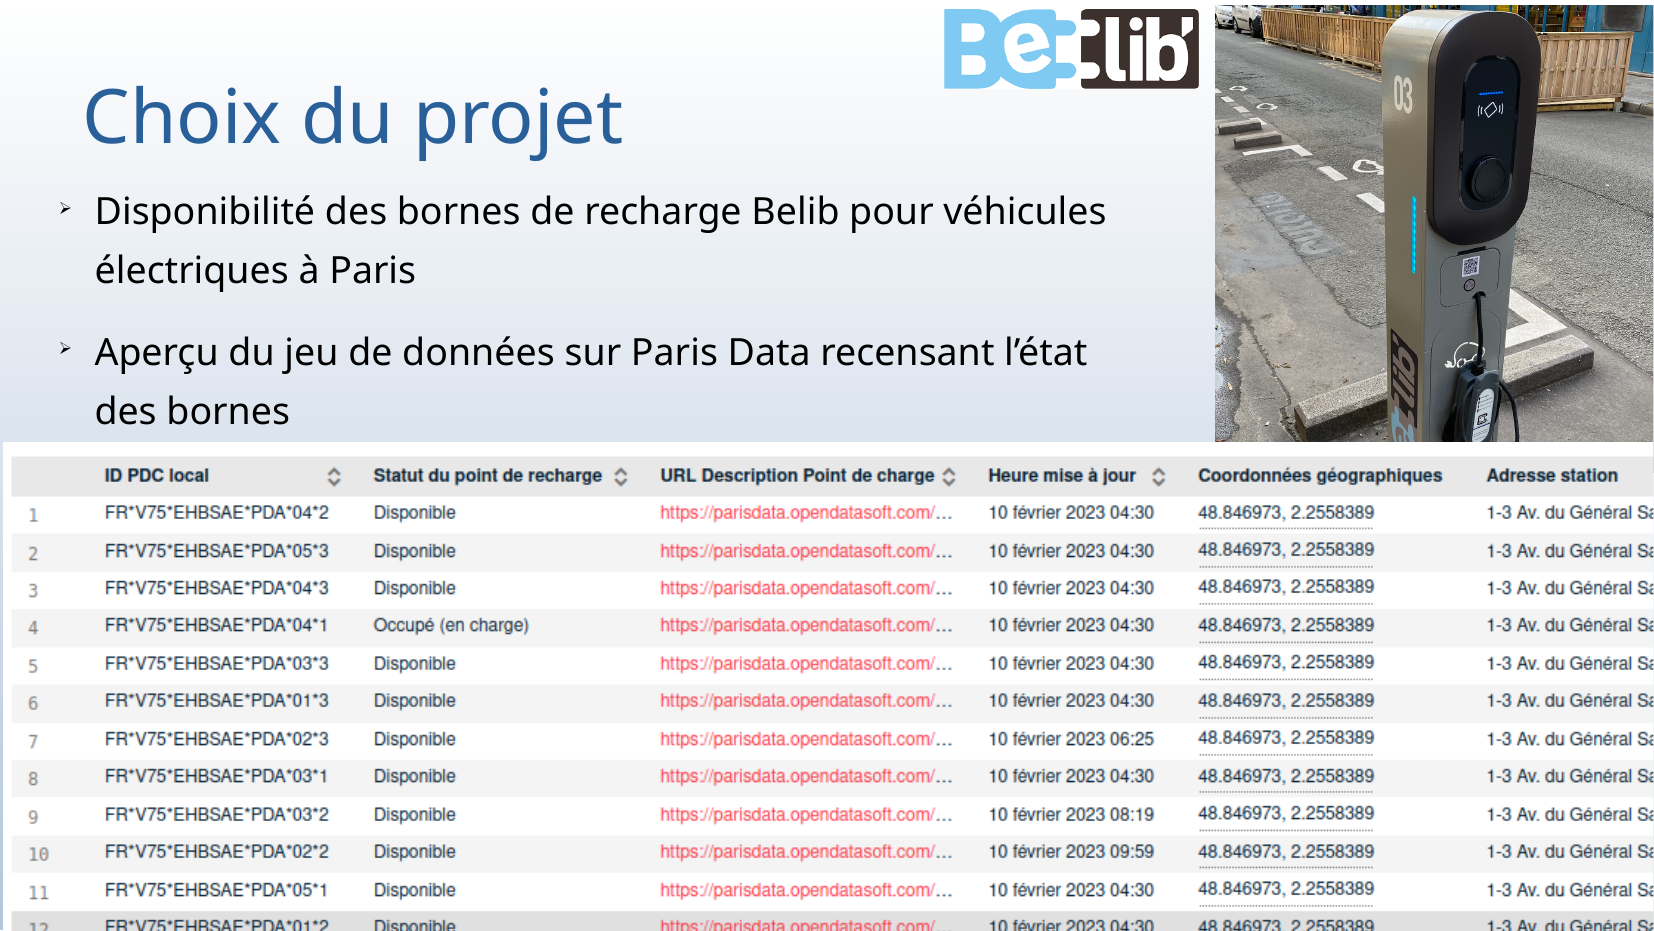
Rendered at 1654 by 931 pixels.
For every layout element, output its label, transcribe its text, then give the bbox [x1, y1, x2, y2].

subtitle Disponibilité des bornes de recharge Belib pour véhicules électriques à Paris Aperçu du jeu de données sur Paris Data recensant l’état des bornes [59, 177, 1152, 436]
picture [3, 5, 1654, 931]
picture [944, 9, 1199, 89]
title Choix du projet [82, 37, 1215, 193]
